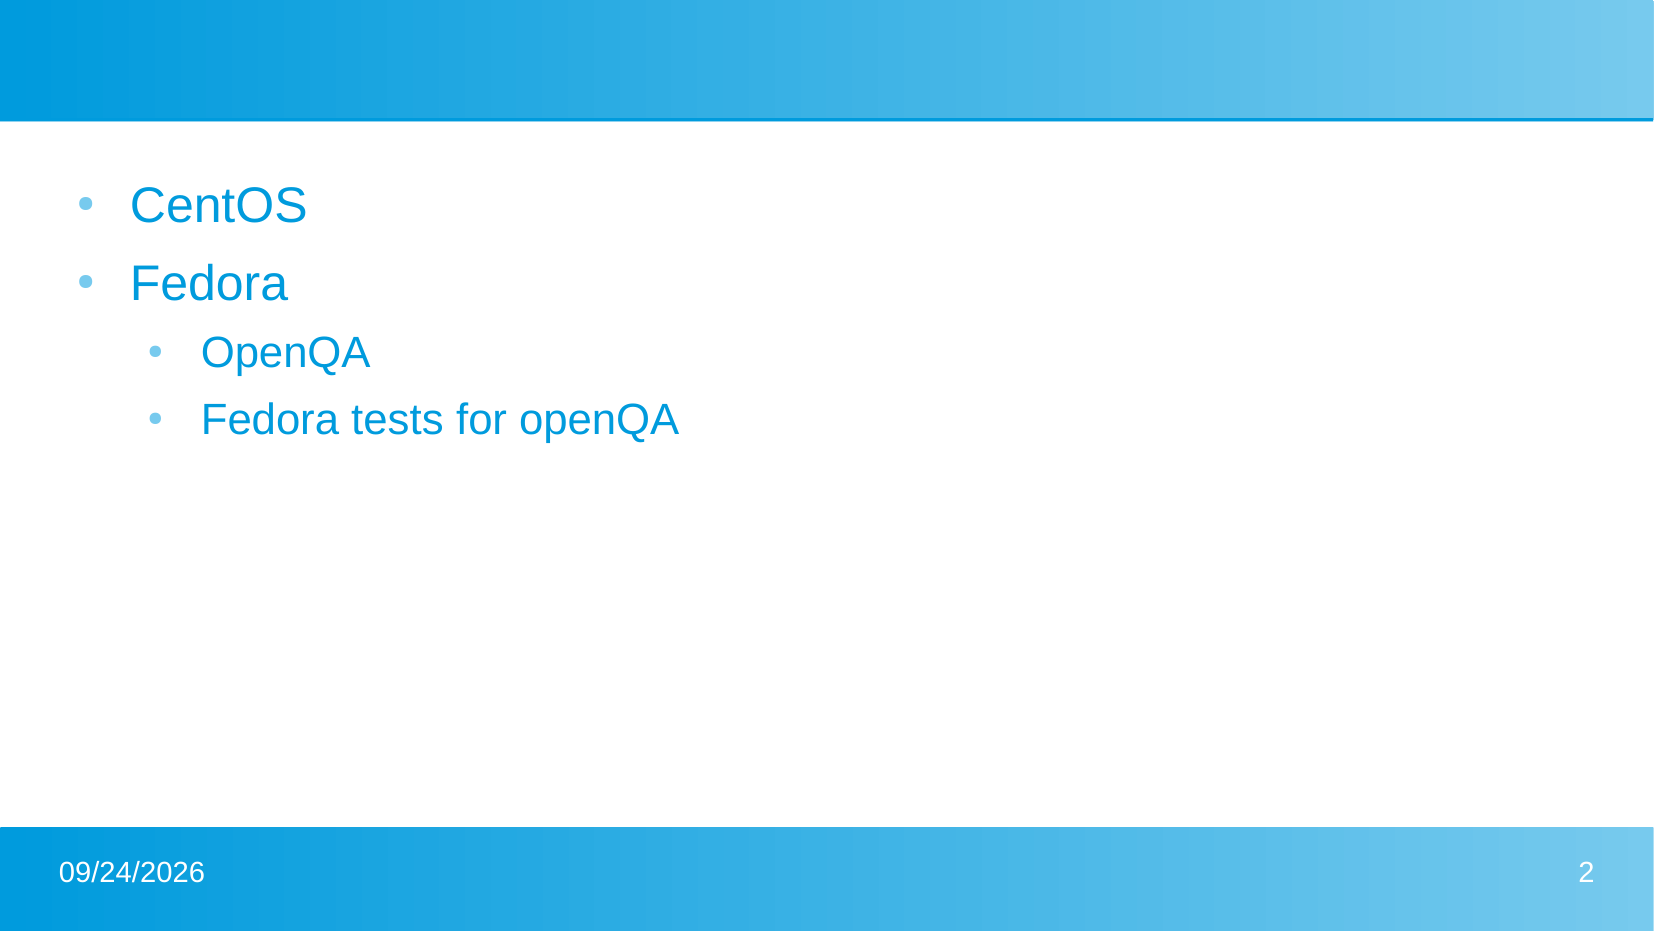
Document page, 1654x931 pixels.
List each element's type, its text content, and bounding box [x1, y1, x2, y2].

list CentOS Fedora OpenQA Fedora tests for openQA [59, 177, 1595, 768]
